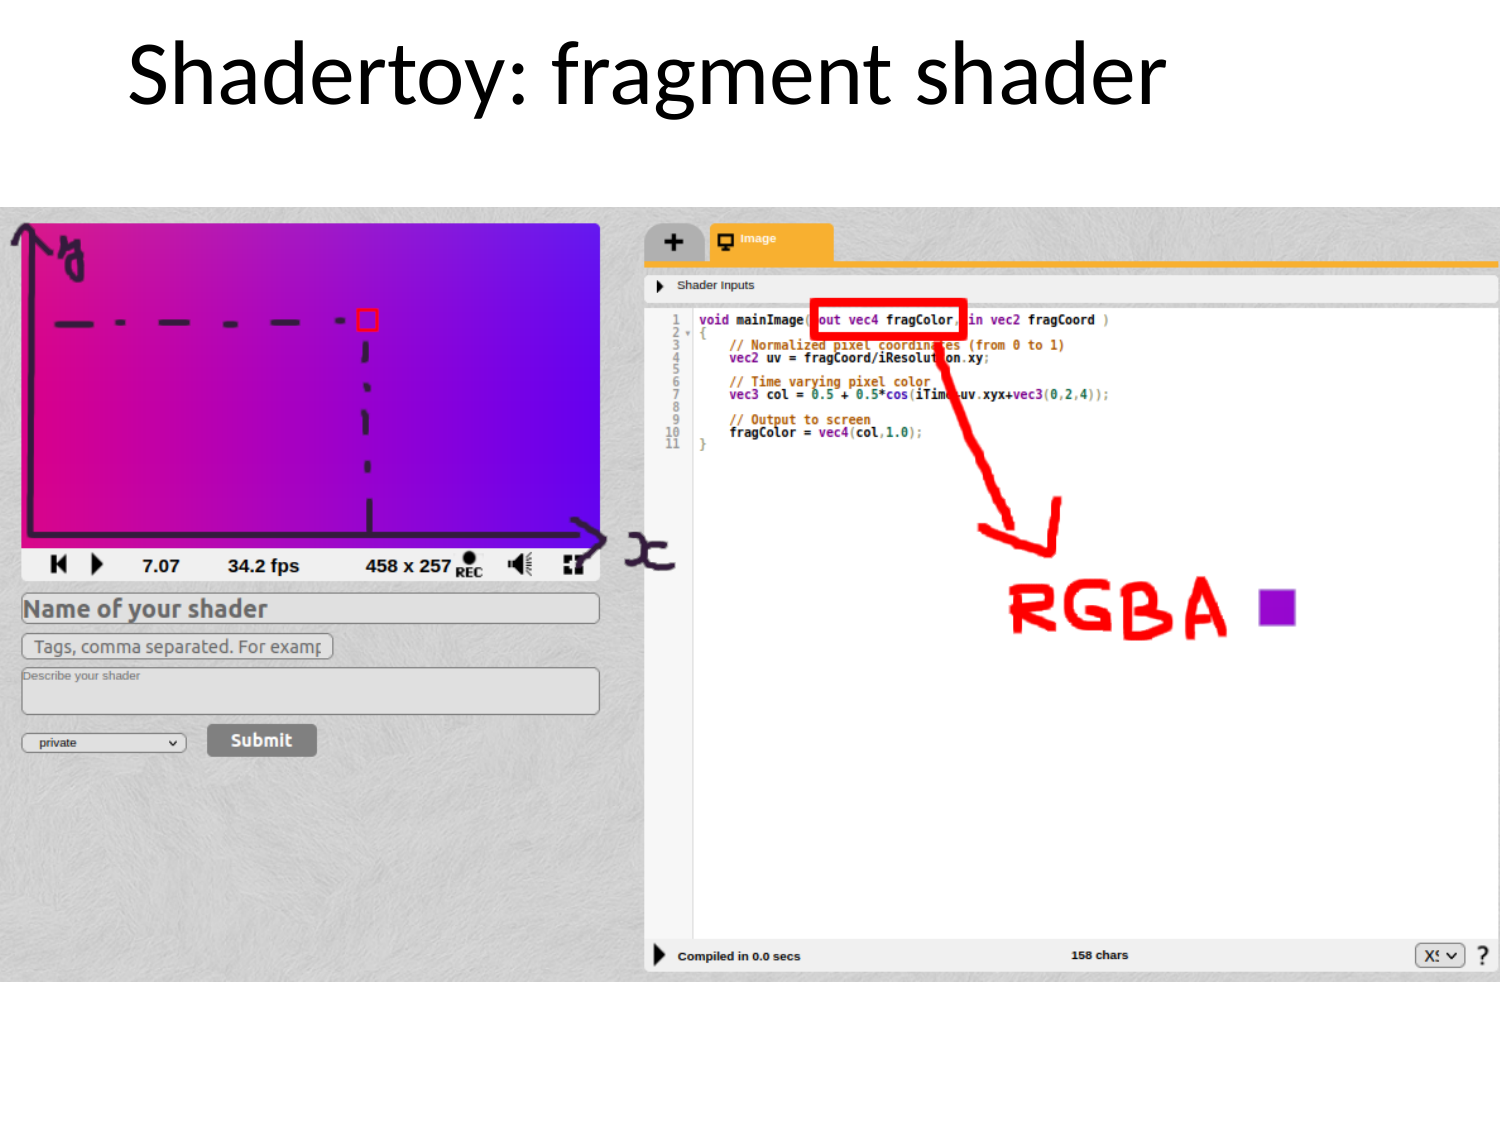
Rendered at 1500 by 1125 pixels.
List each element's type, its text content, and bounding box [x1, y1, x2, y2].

text_box Shadertoy: fragment shader [112, 28, 1473, 156]
picture [0, 207, 1500, 982]
